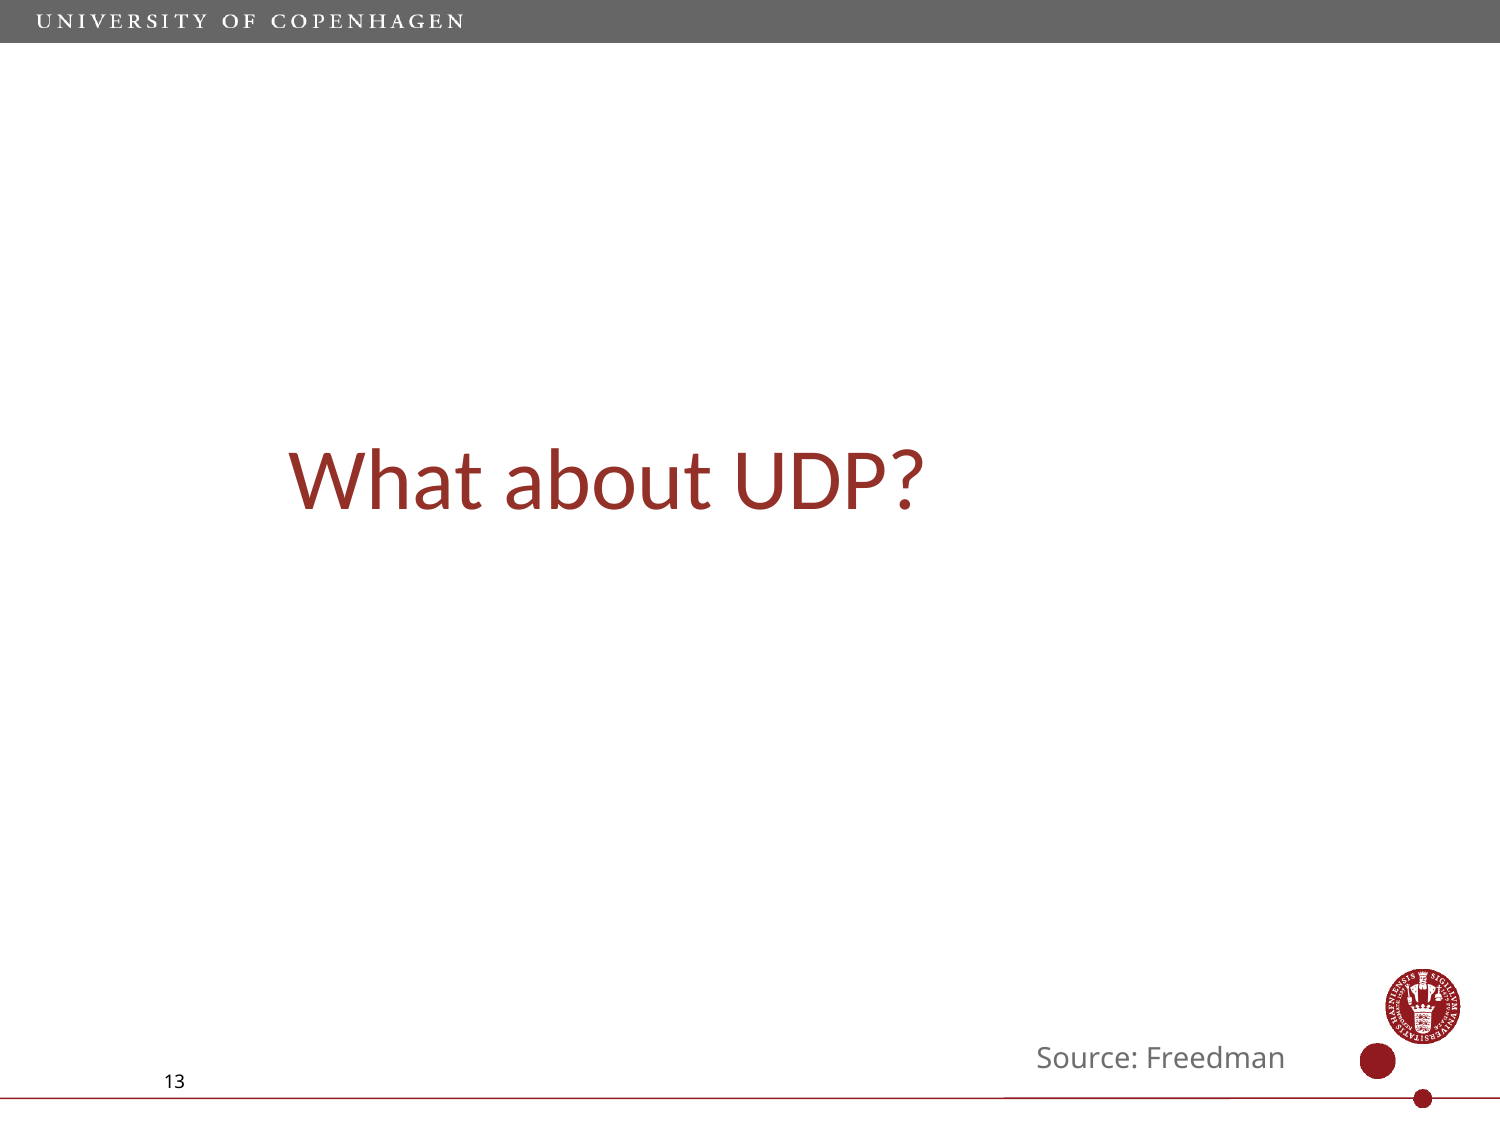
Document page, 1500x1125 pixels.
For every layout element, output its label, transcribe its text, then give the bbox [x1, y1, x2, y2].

picture [0, 910, 1500, 1122]
text_box What about UDP? [289, 432, 1447, 528]
text_box Source: Freedman [1021, 1031, 1341, 1083]
text_box <number> [163, 1070, 514, 1094]
